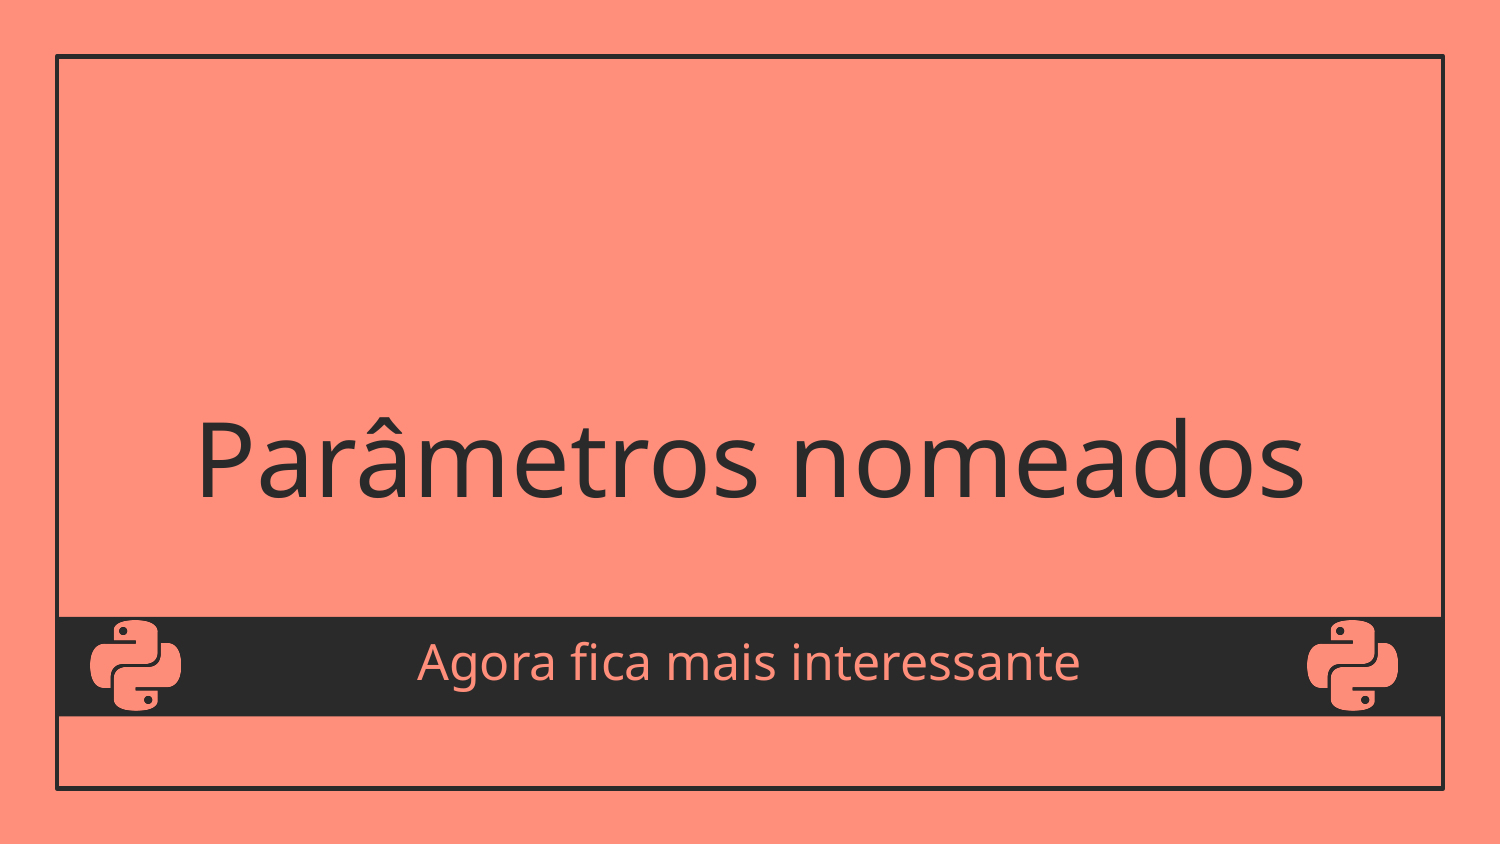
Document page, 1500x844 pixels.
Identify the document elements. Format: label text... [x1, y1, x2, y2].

picture [1307, 620, 1398, 711]
subtitle Parâmetros nomeados [56, 351, 1445, 534]
title Agora fica mais interessante [386, 615, 1114, 716]
picture [90, 620, 181, 711]
